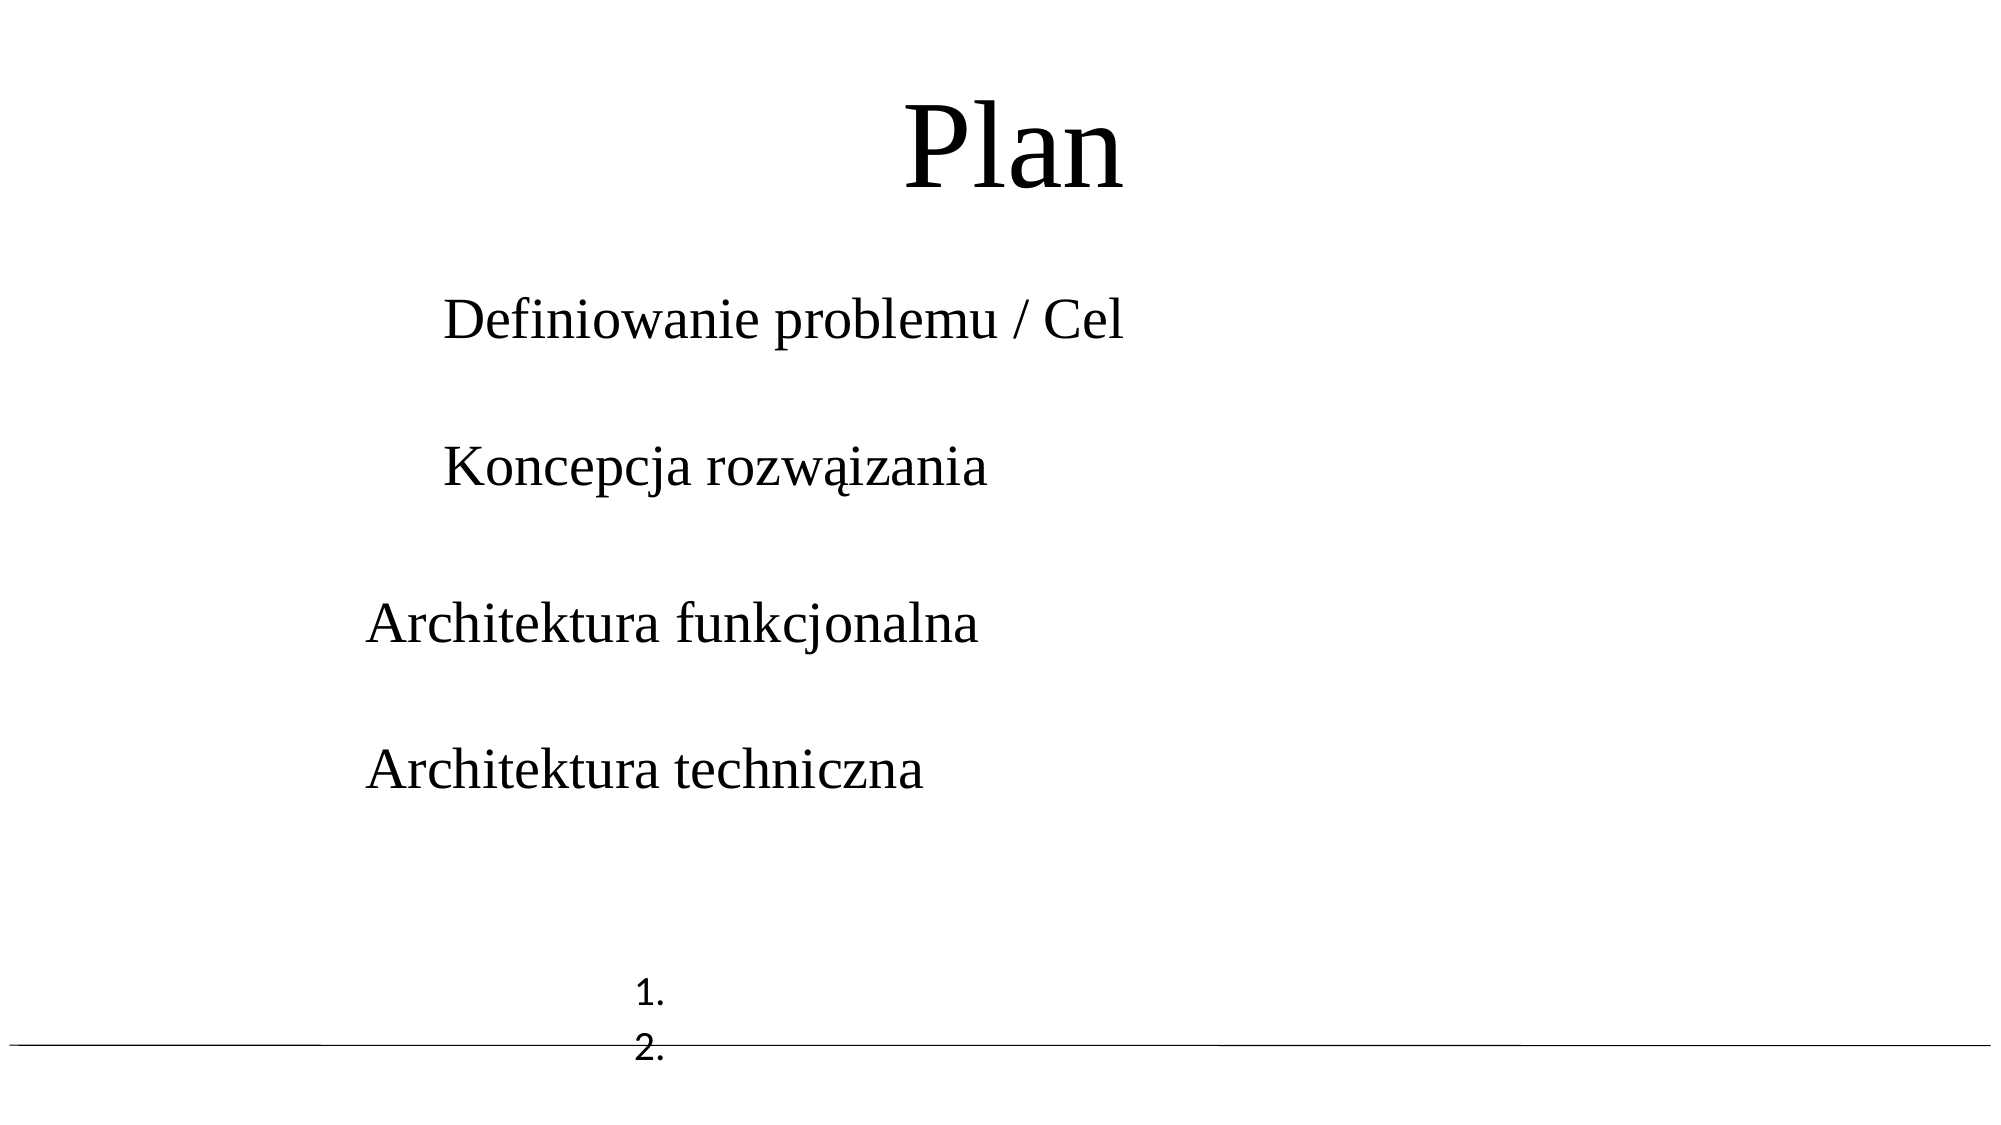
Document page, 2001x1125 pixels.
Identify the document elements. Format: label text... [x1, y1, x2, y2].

title Plan [264, 0, 1765, 222]
subtitle Definiowanie problemu / Cel Koncepcja rozwąizania Architektura funkcjonalna Architektura techniczna [278, 281, 1779, 884]
